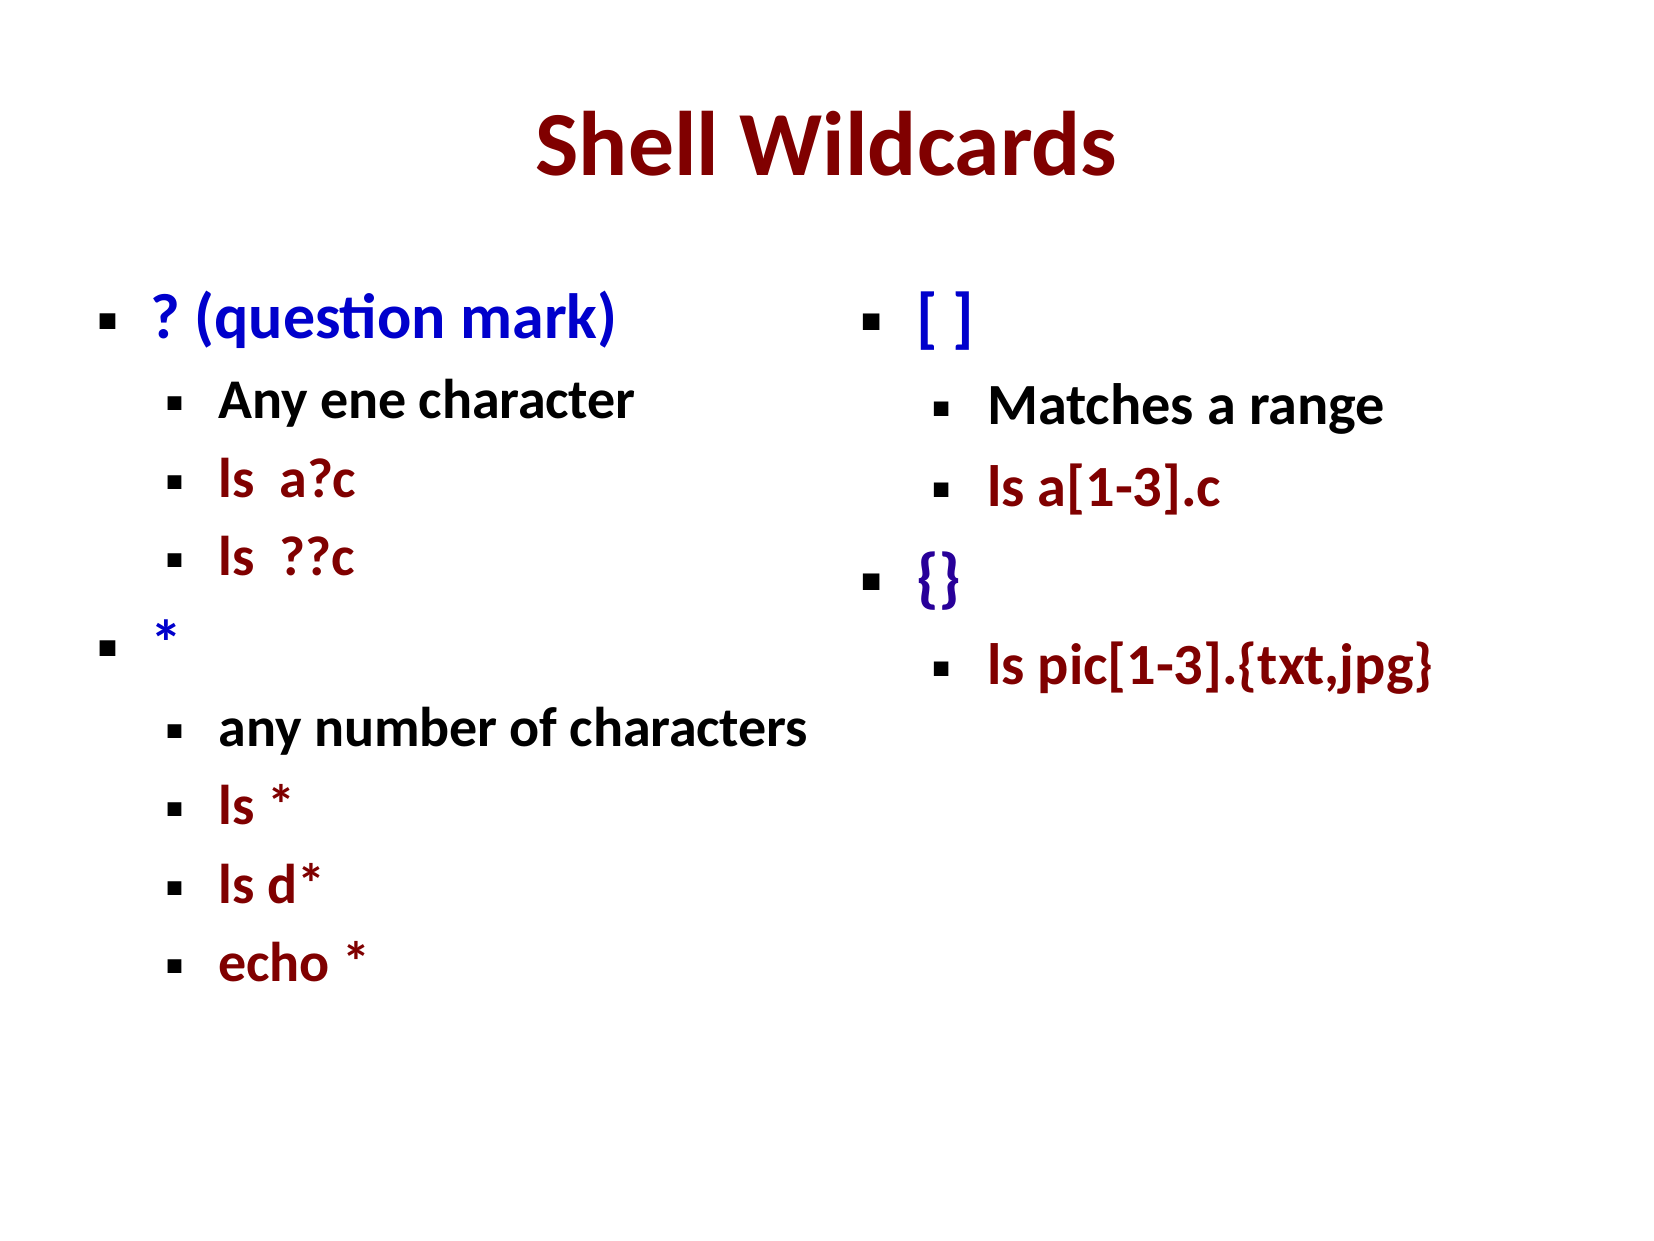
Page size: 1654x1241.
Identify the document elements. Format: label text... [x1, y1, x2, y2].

title Shell Wildcards [82, 49, 1571, 257]
list [ ] Matches a range ls a[1-3].c {} ls pic[1-3].{txt,jpg} [845, 290, 1572, 1010]
list ? (question mark) Any ene character ls a?c ls ??c * any number of characters ls * ls d* echo * [82, 290, 809, 1010]
